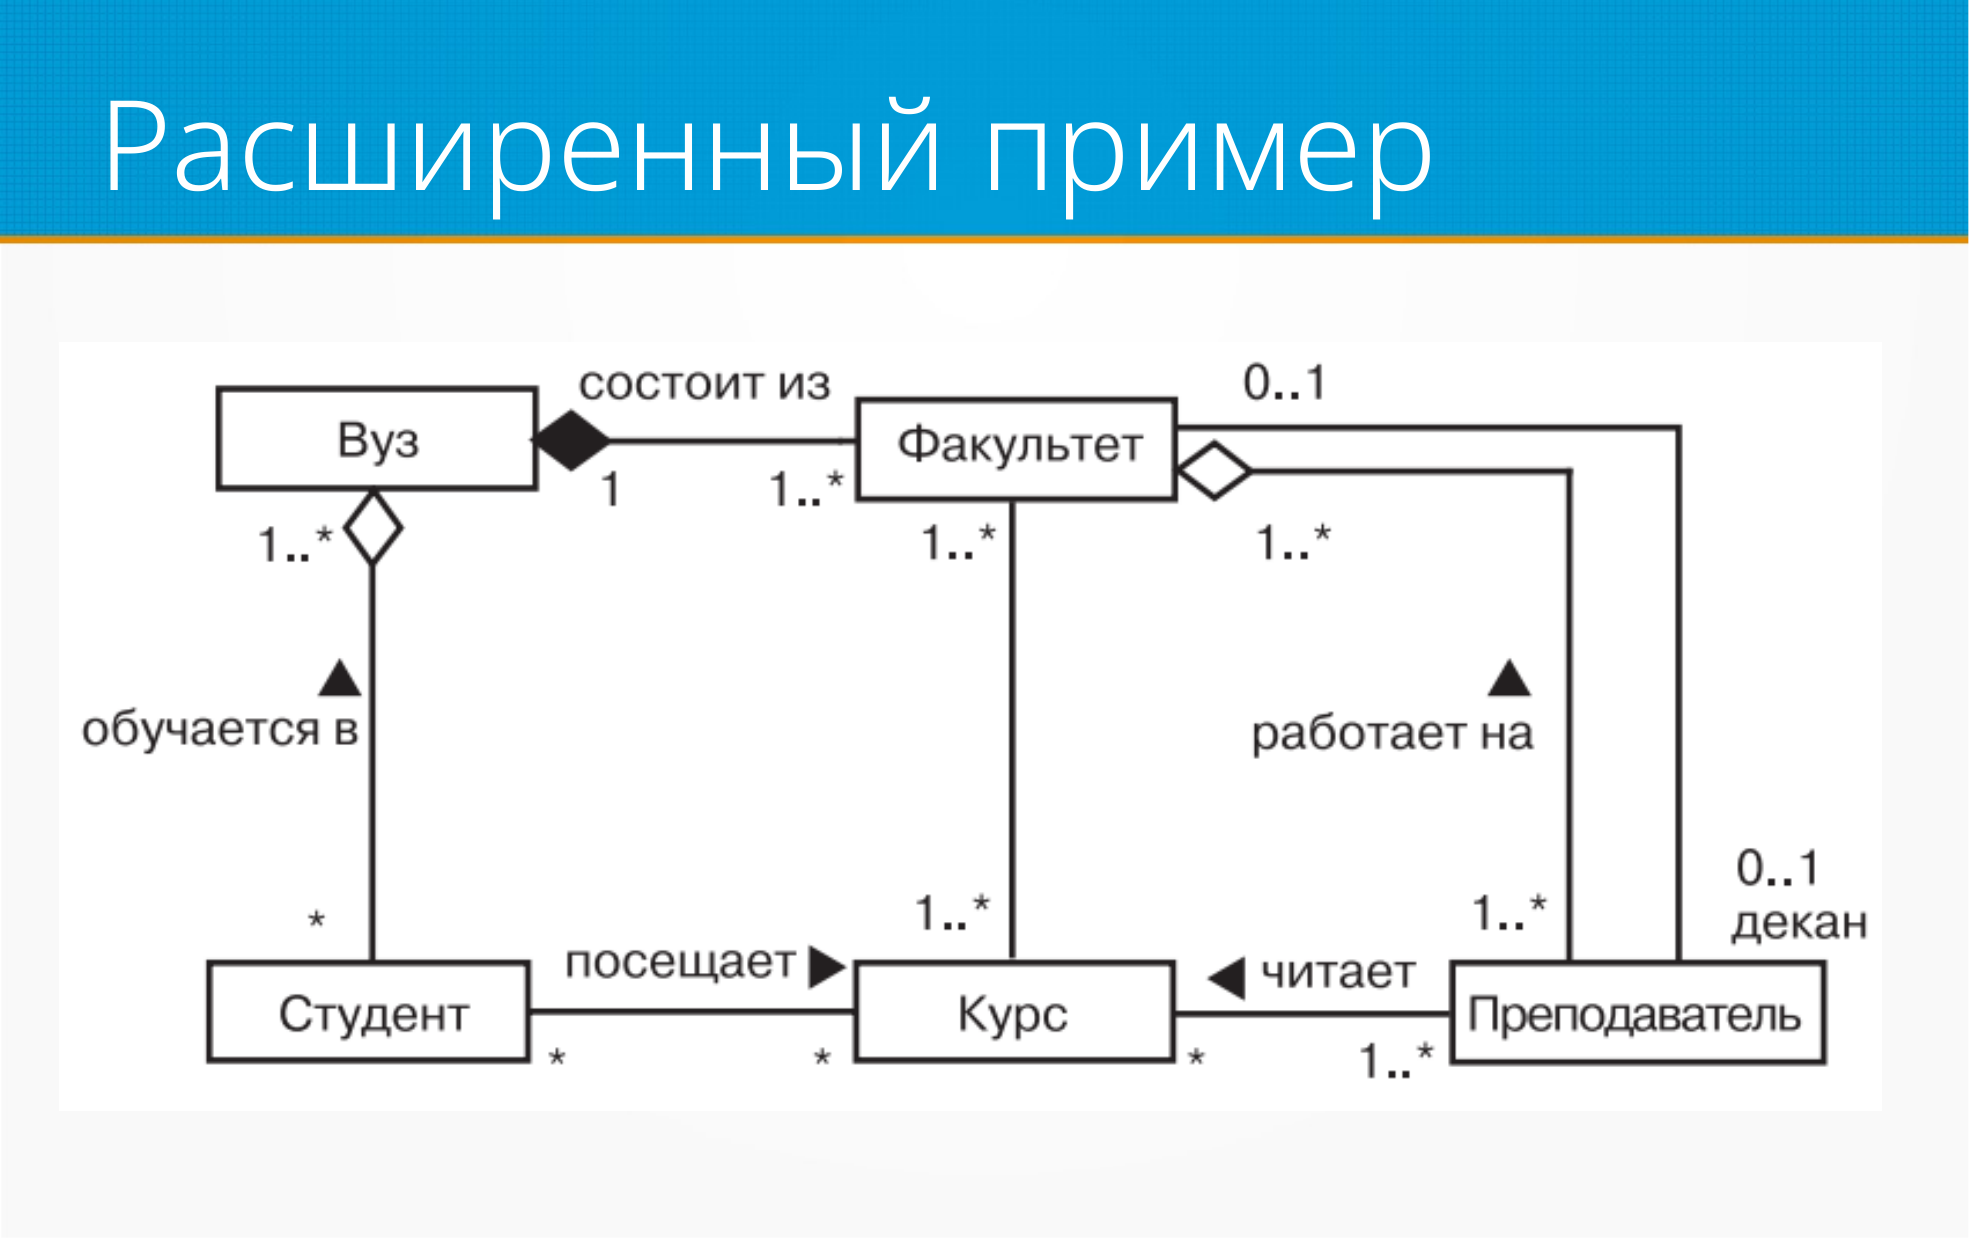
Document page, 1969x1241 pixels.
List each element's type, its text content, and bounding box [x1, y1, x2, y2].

title Расширенный пример [98, 19, 1870, 227]
picture [0, 233, 1969, 1241]
